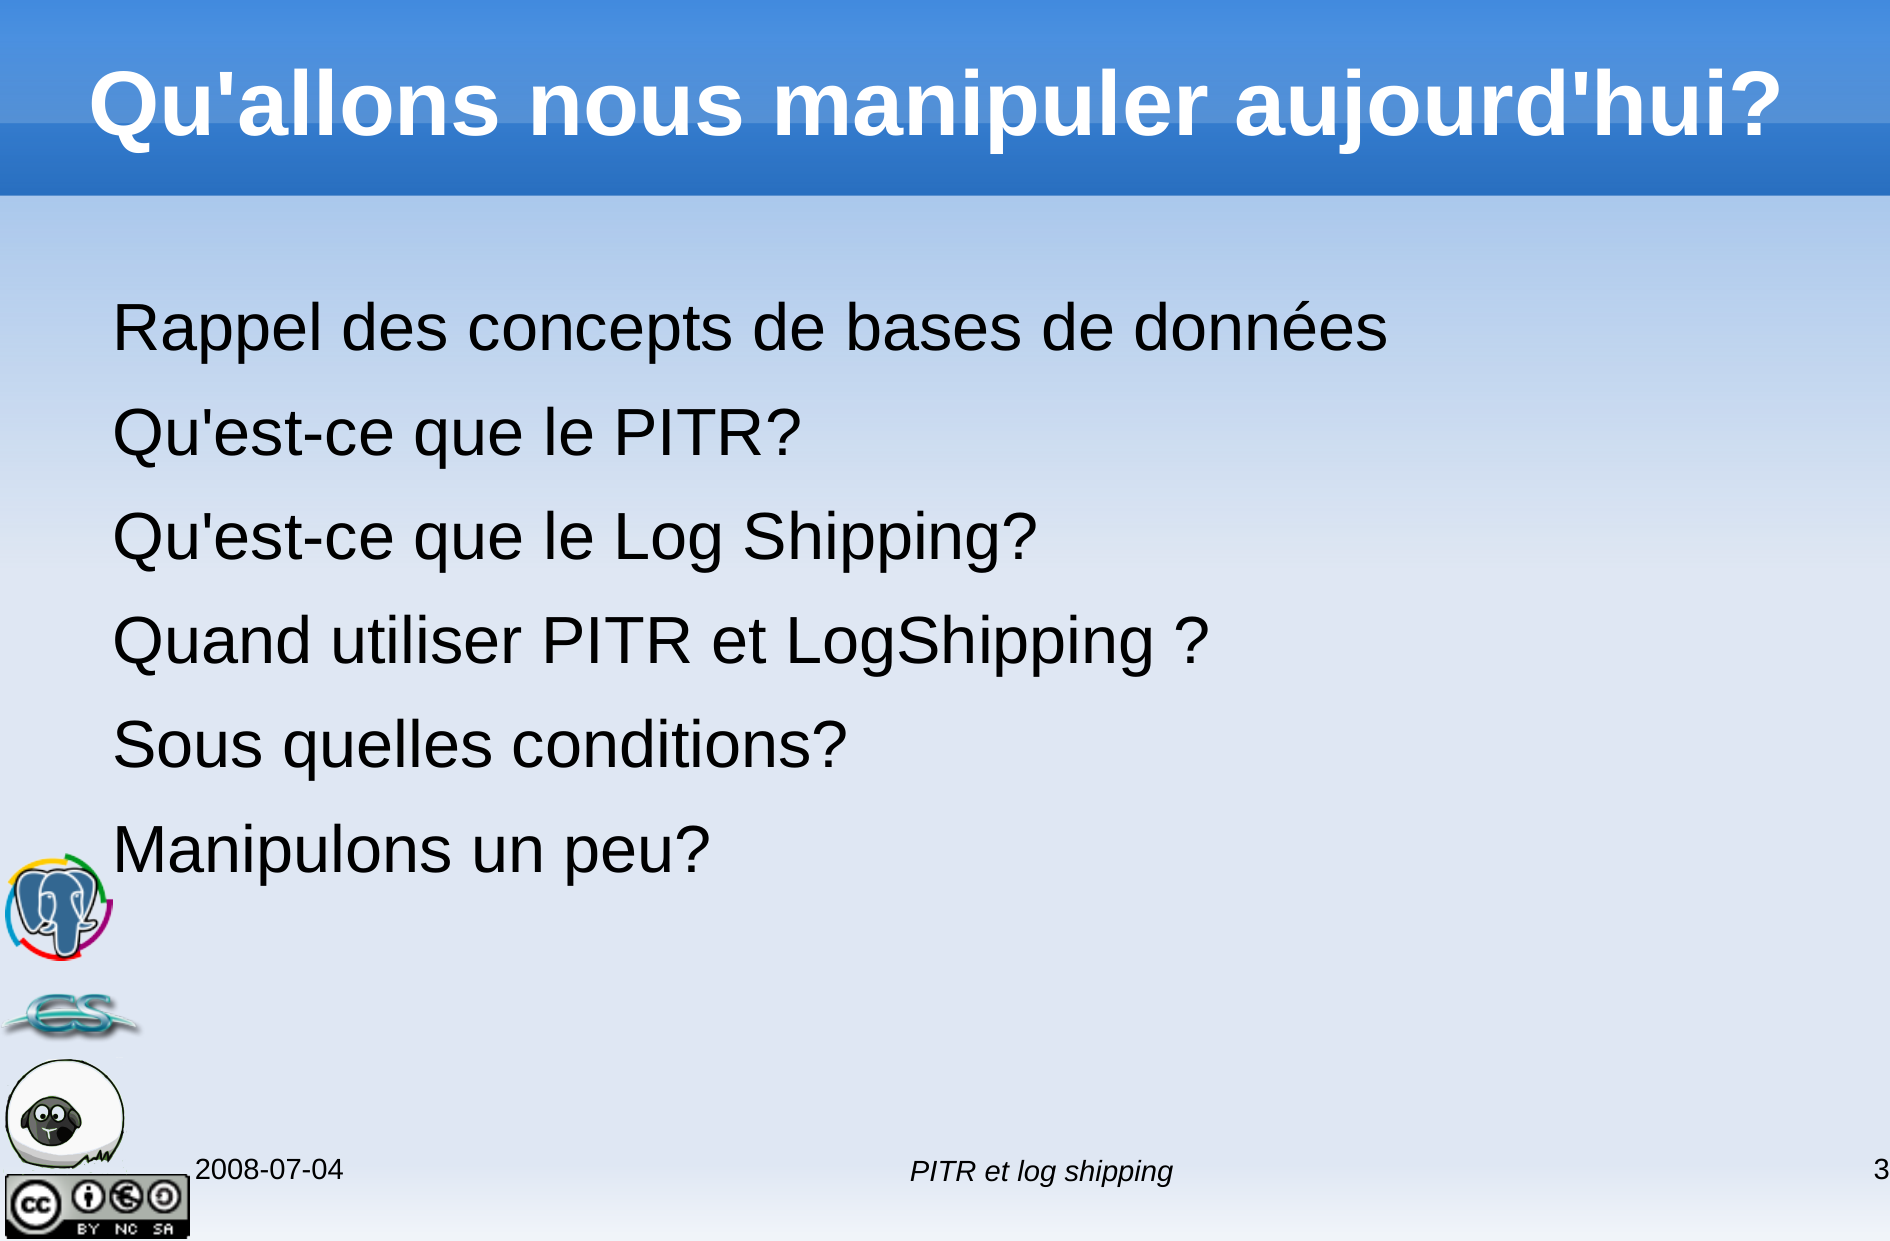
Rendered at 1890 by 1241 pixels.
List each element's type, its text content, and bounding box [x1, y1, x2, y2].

picture [0, 0, 1890, 1241]
title Qu'allons nous manipuler aujourd'hui? [87, 0, 1789, 208]
list Rappel des concepts de bases de données Qu'est-ce que le PITR? Qu'est-ce que le Log Shipping? Quand utiliser PITR et LogShipping ? Sous quelles conditions? Manipulons un peu? [94, 290, 1796, 1109]
